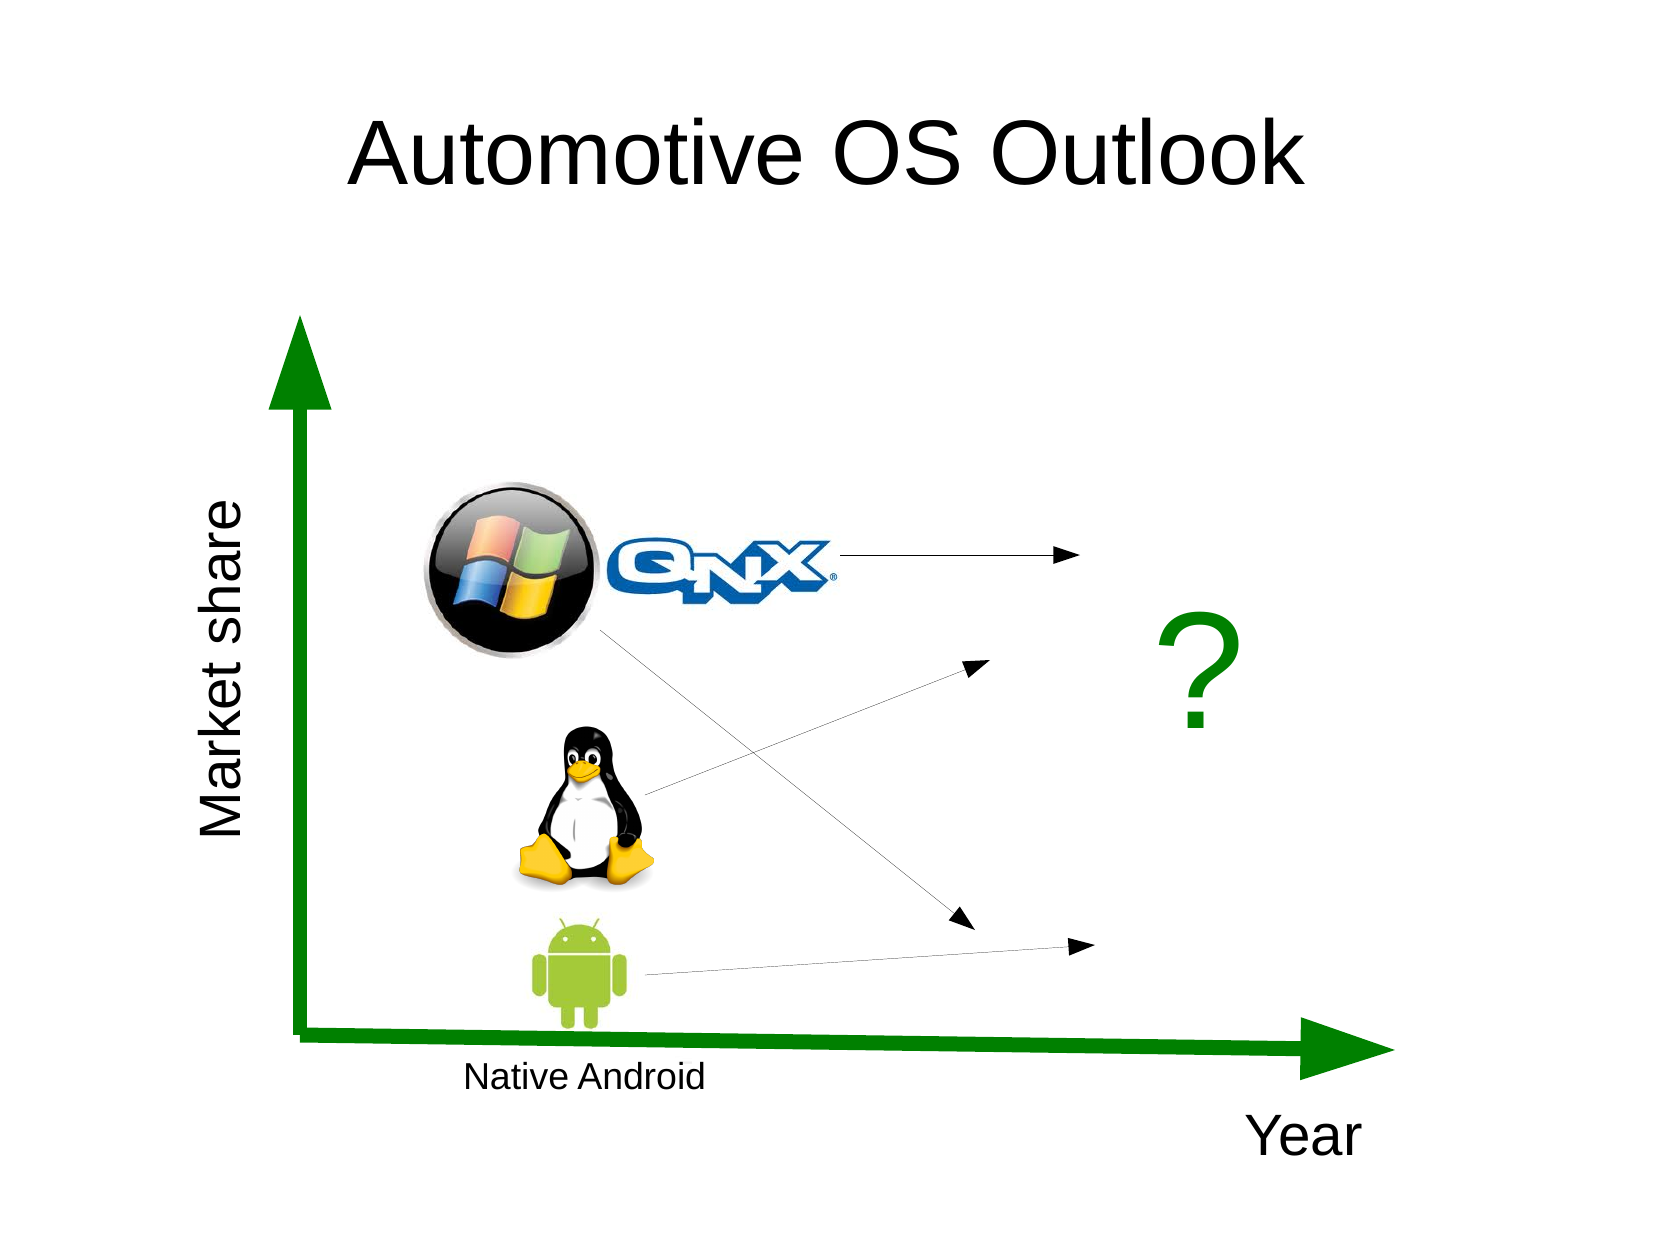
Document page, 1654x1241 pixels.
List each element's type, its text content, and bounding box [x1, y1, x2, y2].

text_box ? [1137, 570, 1261, 772]
text_box Year [1230, 1095, 1378, 1175]
text_box Market share [180, 465, 271, 856]
picture [420, 479, 871, 661]
picture [466, 718, 692, 1032]
text_box Native Android [448, 1048, 722, 1106]
title Automotive OS Outlook [82, 49, 1571, 257]
